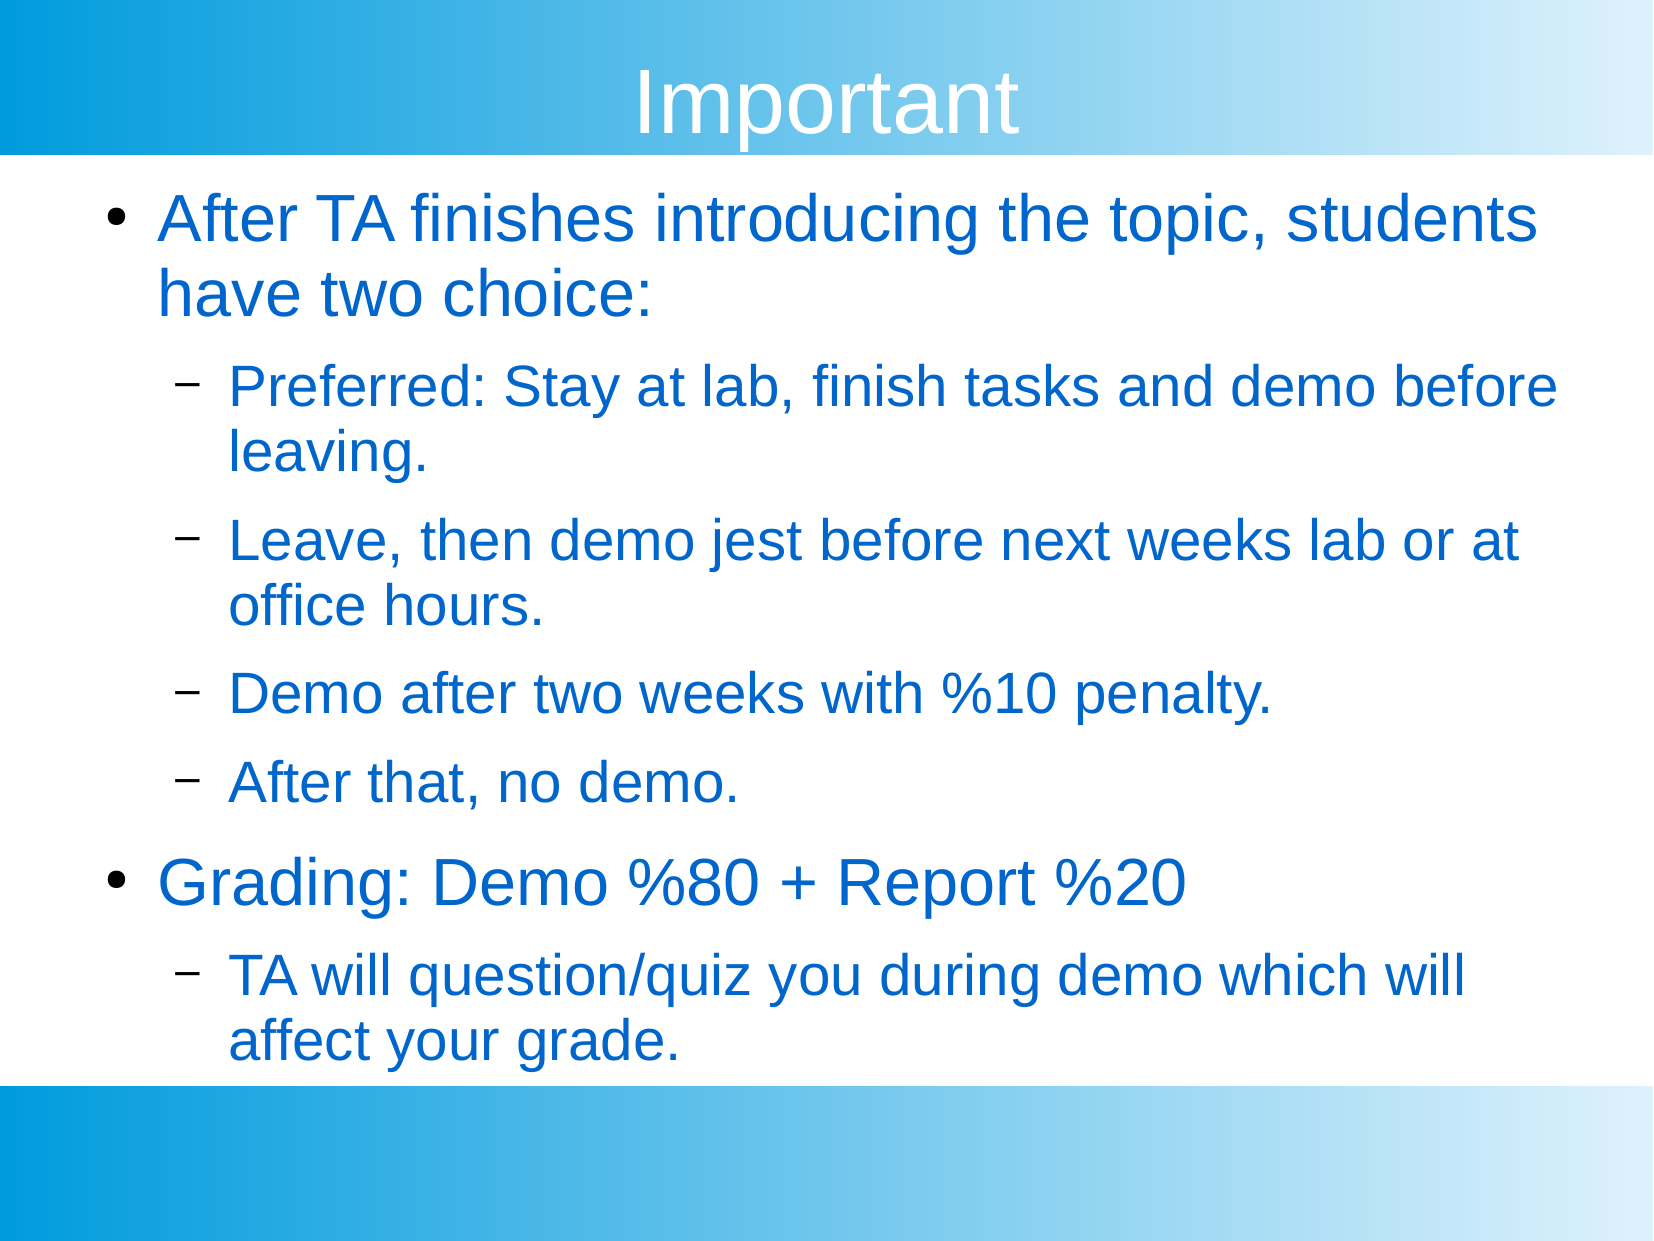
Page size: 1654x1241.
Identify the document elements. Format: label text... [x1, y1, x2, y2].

title Important [82, 49, 1571, 155]
list After TA finishes introducing the topic, students have two choice: Preferred: Stay at lab, finish tasks and demo before leaving. Leave, then demo jest before next weeks lab or at office hours. Demo after two weeks with %10 penalty. After that, no demo. Grading: Demo %80 + Report %20 TA will question/quiz you during demo which will affect your grade. [86, 180, 1576, 901]
